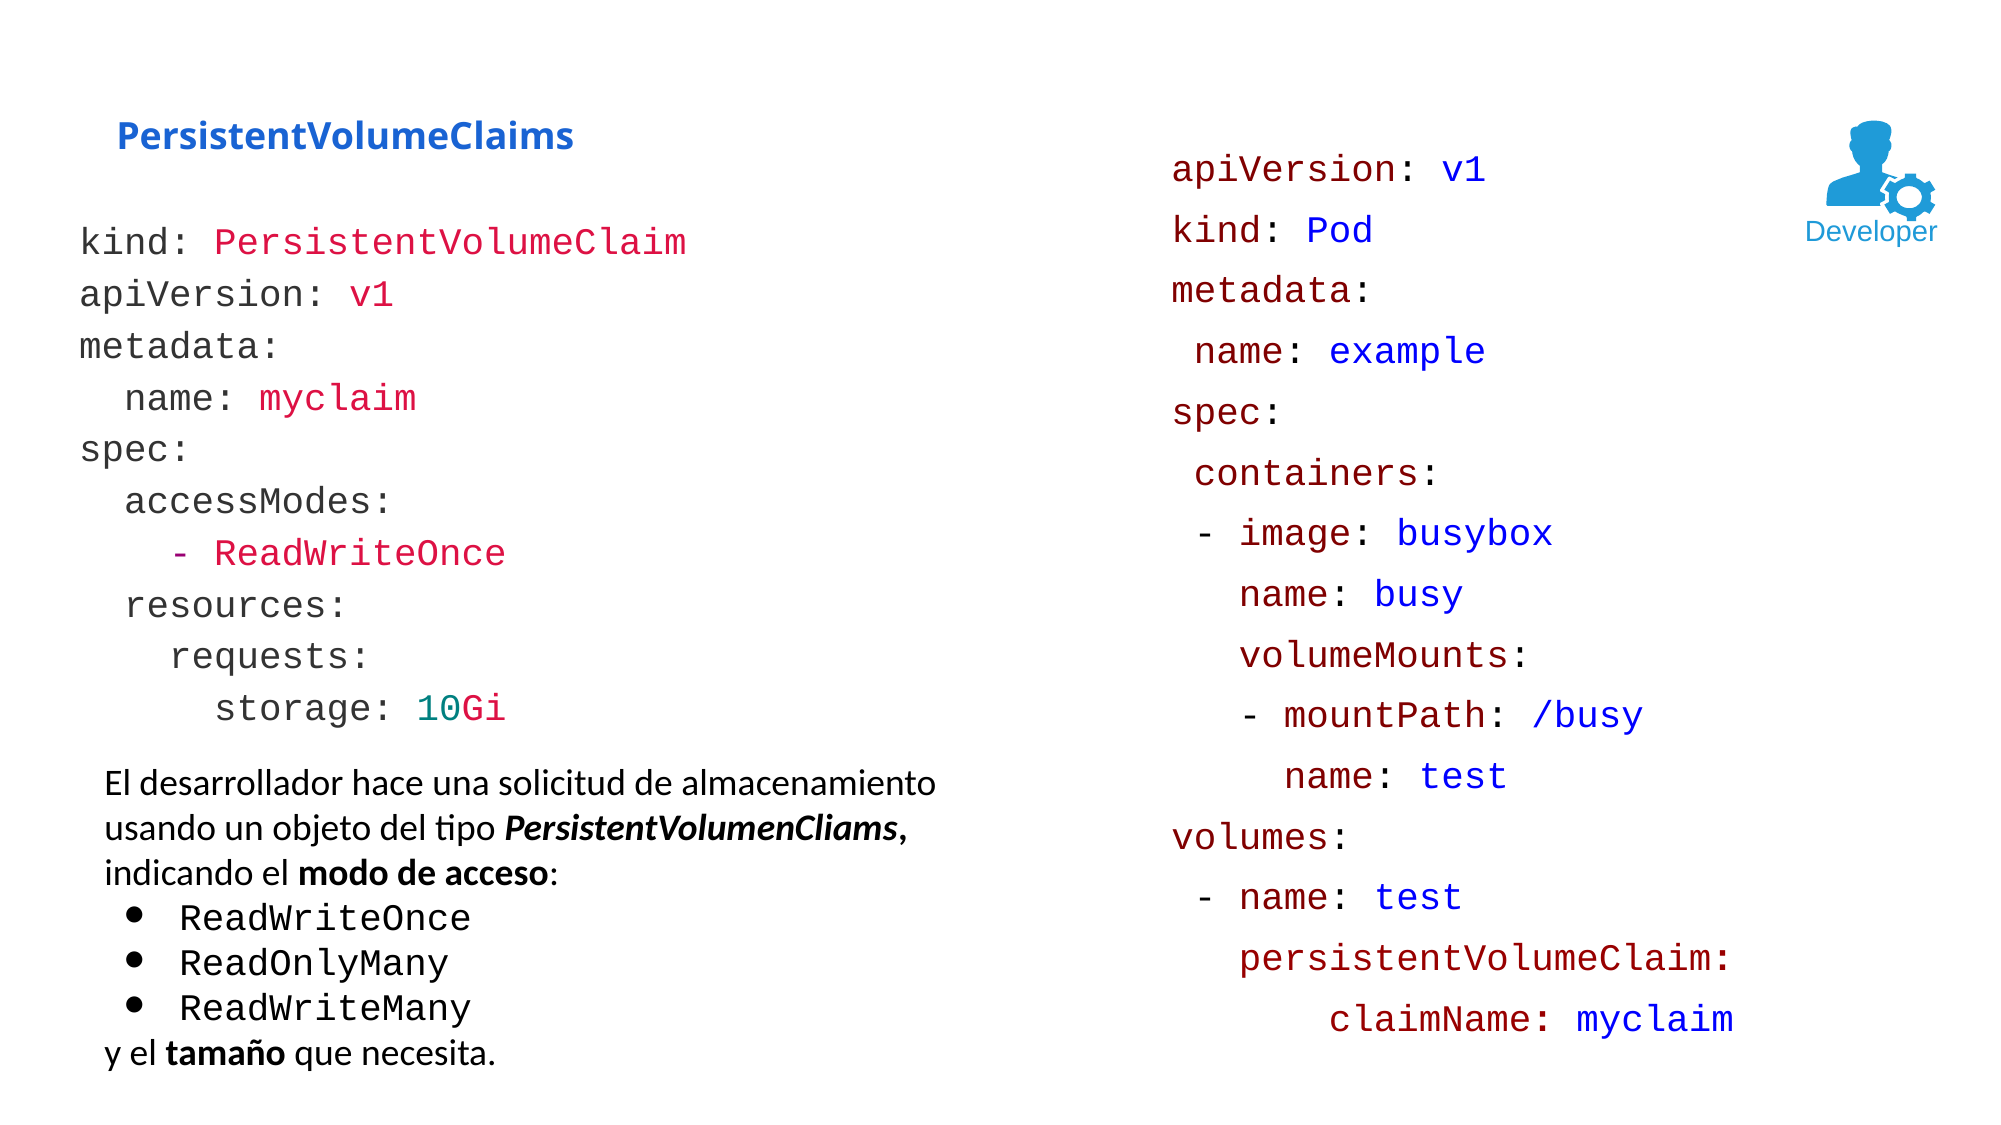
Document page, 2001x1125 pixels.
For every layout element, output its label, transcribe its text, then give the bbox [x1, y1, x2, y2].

text_box [1826, 120, 1898, 196]
text_box PersistentVolumeClaims [116, 109, 576, 161]
text_box El desarrollador hace una solicitud de almacenamiento usando un objeto del tipo PersistentVolumenCliams, indicando el modo de acceso: ReadWriteOnce ReadOnlyMany ReadWriteMany y el tamaño que necesita. [89, 743, 1023, 1049]
text_box apiVersion: v1 kind: Pod metadata: name: example spec: containers: - image: busybox name: busy volumeMounts: - mountPath: /busy name: test volumes: - name: test persistentVolumeClaim: claimName: myclaim [1156, 120, 2000, 333]
text_box kind: PersistentVolumeClaim apiVersion: v1 metadata: name: myclaim spec: accessModes: - ReadWriteOnce resources: requests: storage: 10Gi [64, 195, 746, 688]
text_box Developer [1789, 196, 1960, 257]
text_box [1884, 173, 1936, 196]
